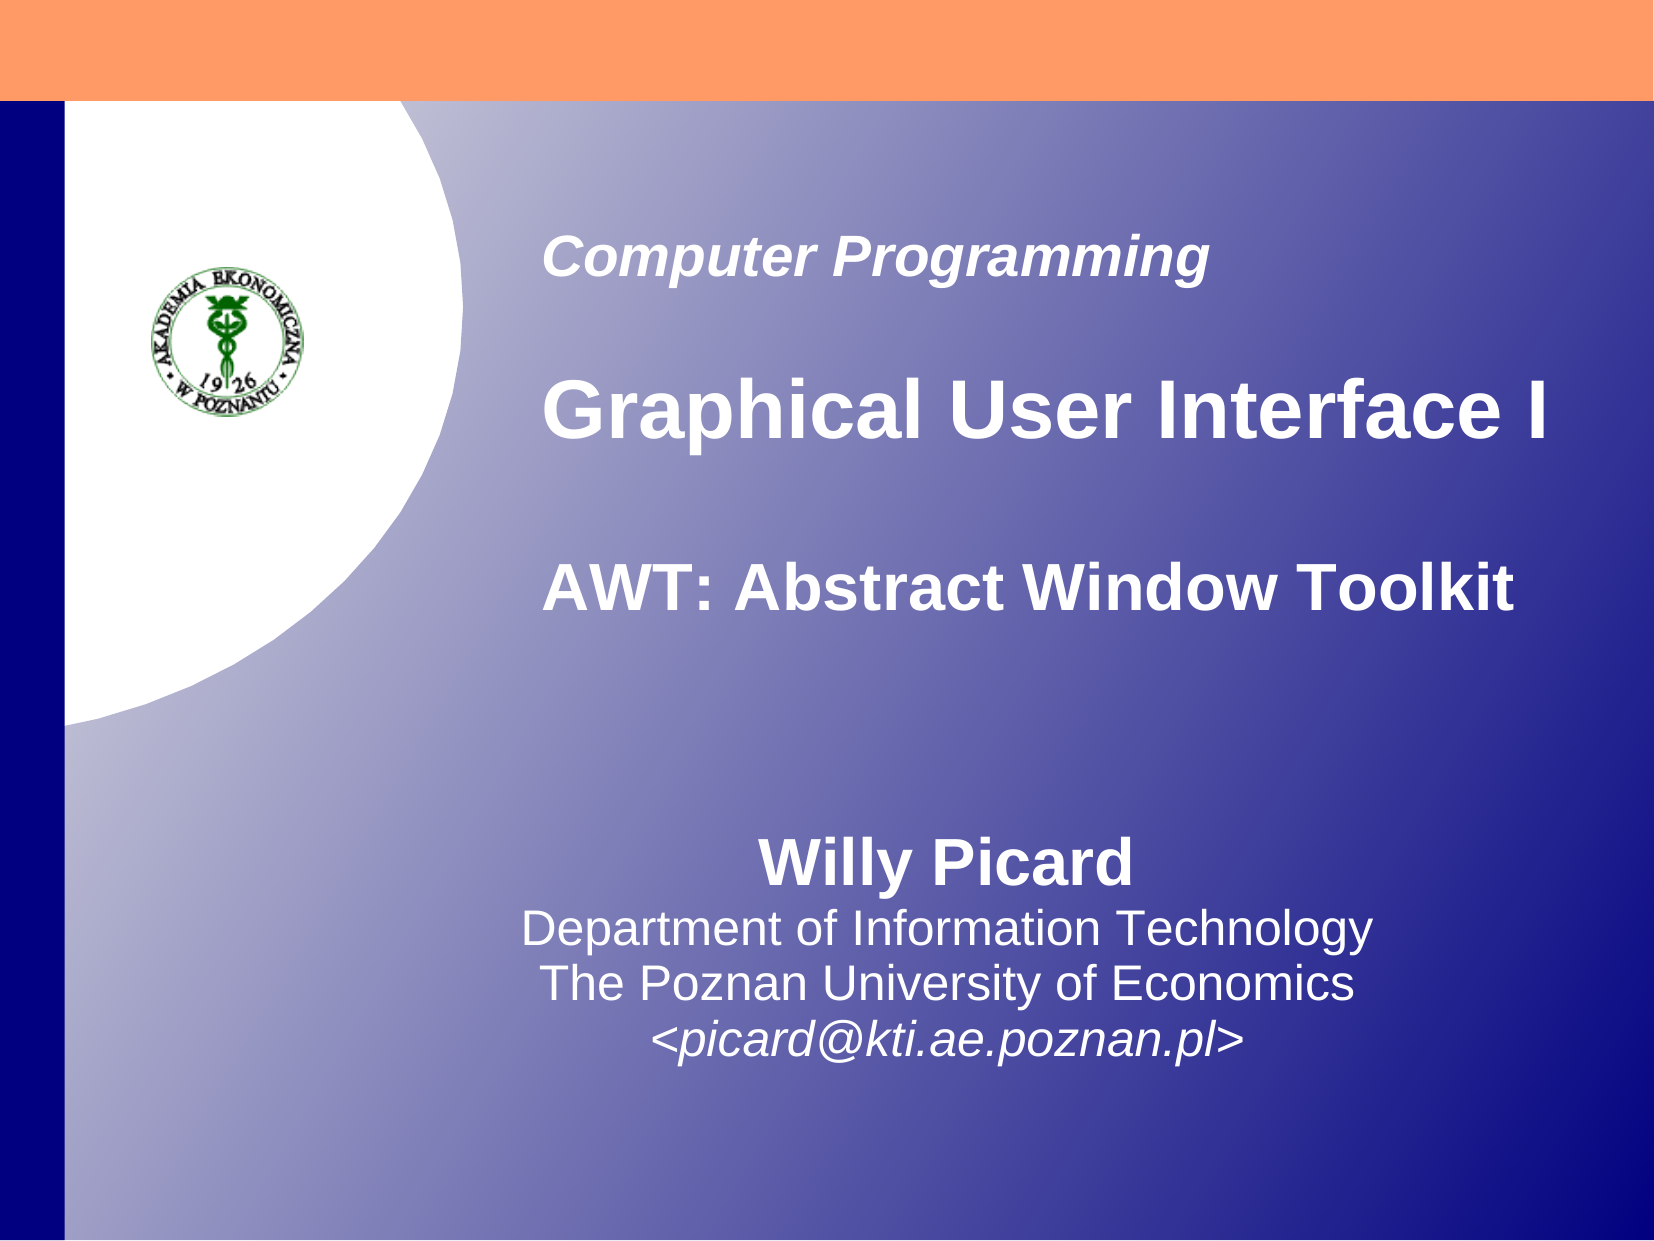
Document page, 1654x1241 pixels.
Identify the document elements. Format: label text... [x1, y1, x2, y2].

picture [151, 267, 304, 417]
title Computer Programming Graphical User Interface I AWT: Abstract Window Toolkit [541, 223, 1588, 653]
